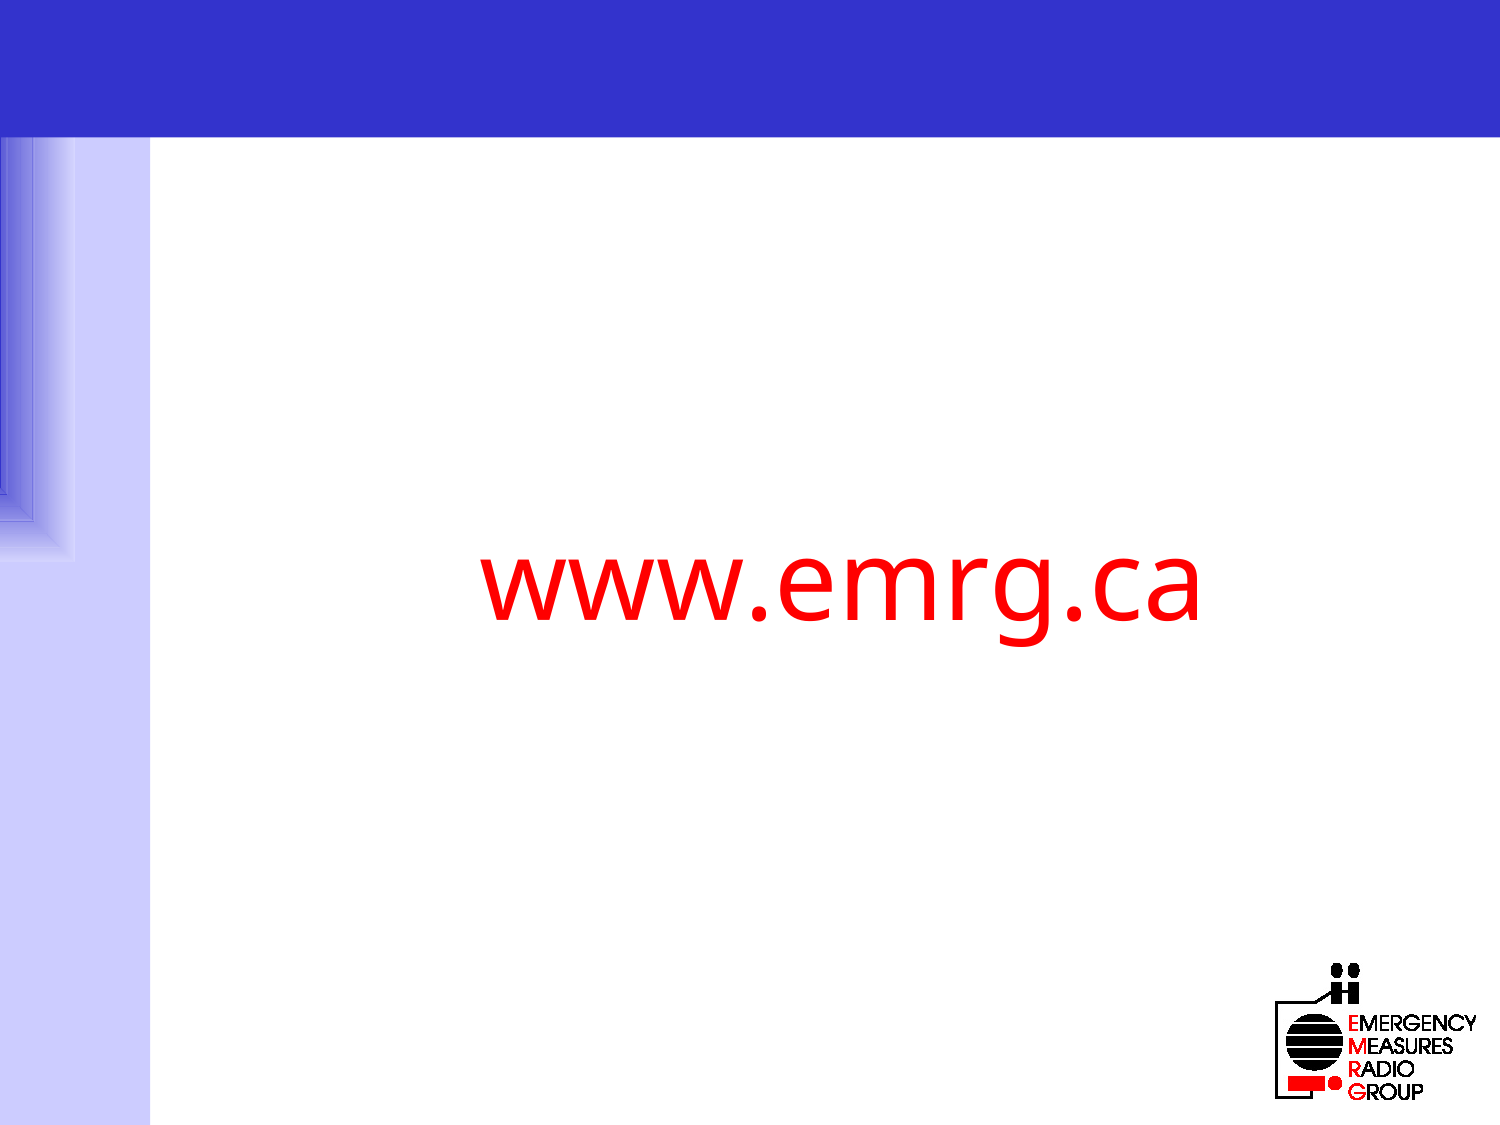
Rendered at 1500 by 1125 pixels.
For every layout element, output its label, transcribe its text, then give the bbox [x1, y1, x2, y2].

picture [1275, 963, 1476, 1100]
text_box www.emrg.ca [464, 499, 1222, 651]
